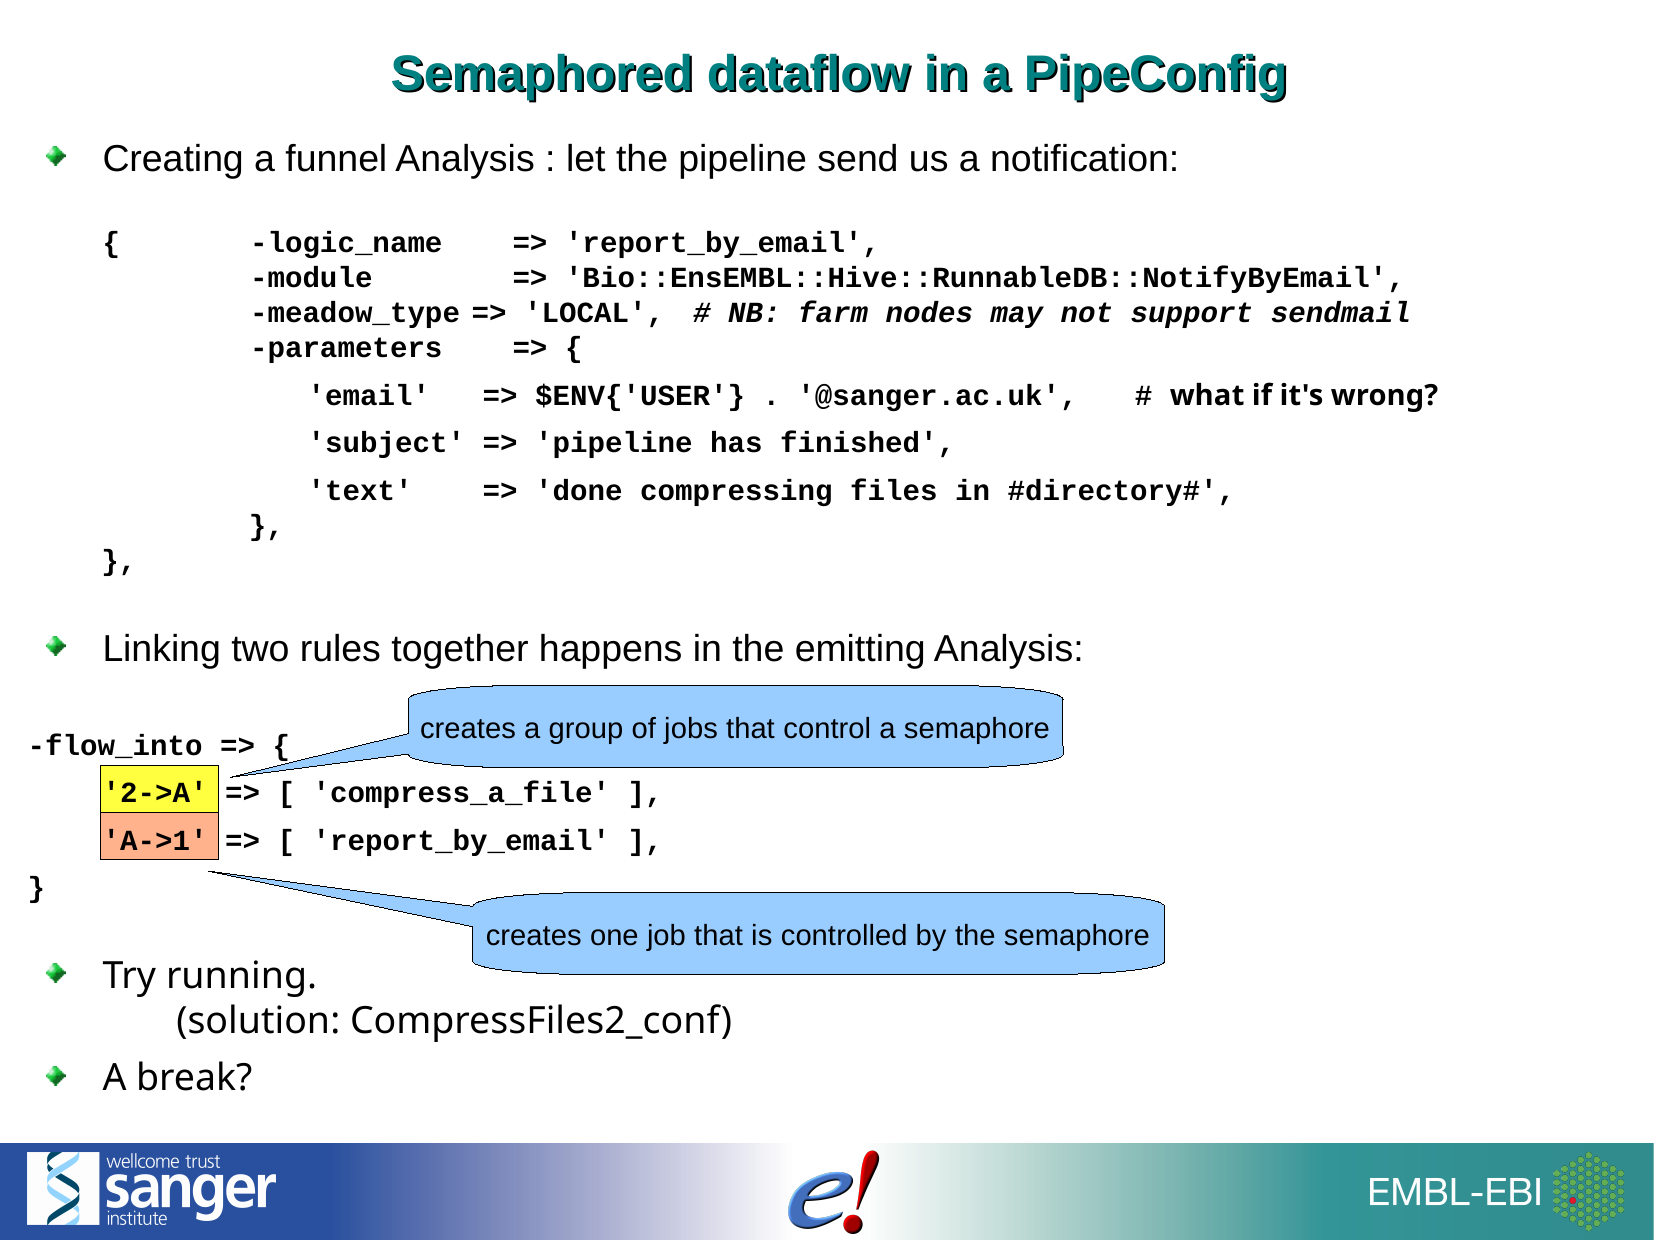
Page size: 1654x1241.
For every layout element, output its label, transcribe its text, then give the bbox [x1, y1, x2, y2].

text_box creates a group of jobs that control a semaphore [230, 685, 1064, 778]
list Creating a funnel Analysis : let the pipeline send us a notification: { -logic_name => 'report_by_email', -module => 'Bio::EnsEMBL::Hive::RunnableDB::NotifyByEmail', -meadow_type => 'LOCAL', # NB: farm nodes may not support sendmail -parameters => { 'email' => $ENV{'USER'} . '@sanger.ac.uk', # what if it's wrong? 'subject' => 'pipeline has finished', 'text' => 'done compressing files in #directory#', }, }, Linking two rules together happens in the emitting Analysis: -flow_into => { '2->A' => [ 'compress_a_file' ], 'A->1' => [ 'report_by_email' ], } Try running. (solution: CompressFiles2_conf) A break? [12, 118, 1635, 1126]
picture [0, 1143, 1654, 1240]
title Semaphored dataflow in a PipeConfig [24, 23, 1618, 116]
text_box creates one job that is controlled by the semaphore [208, 871, 1165, 975]
